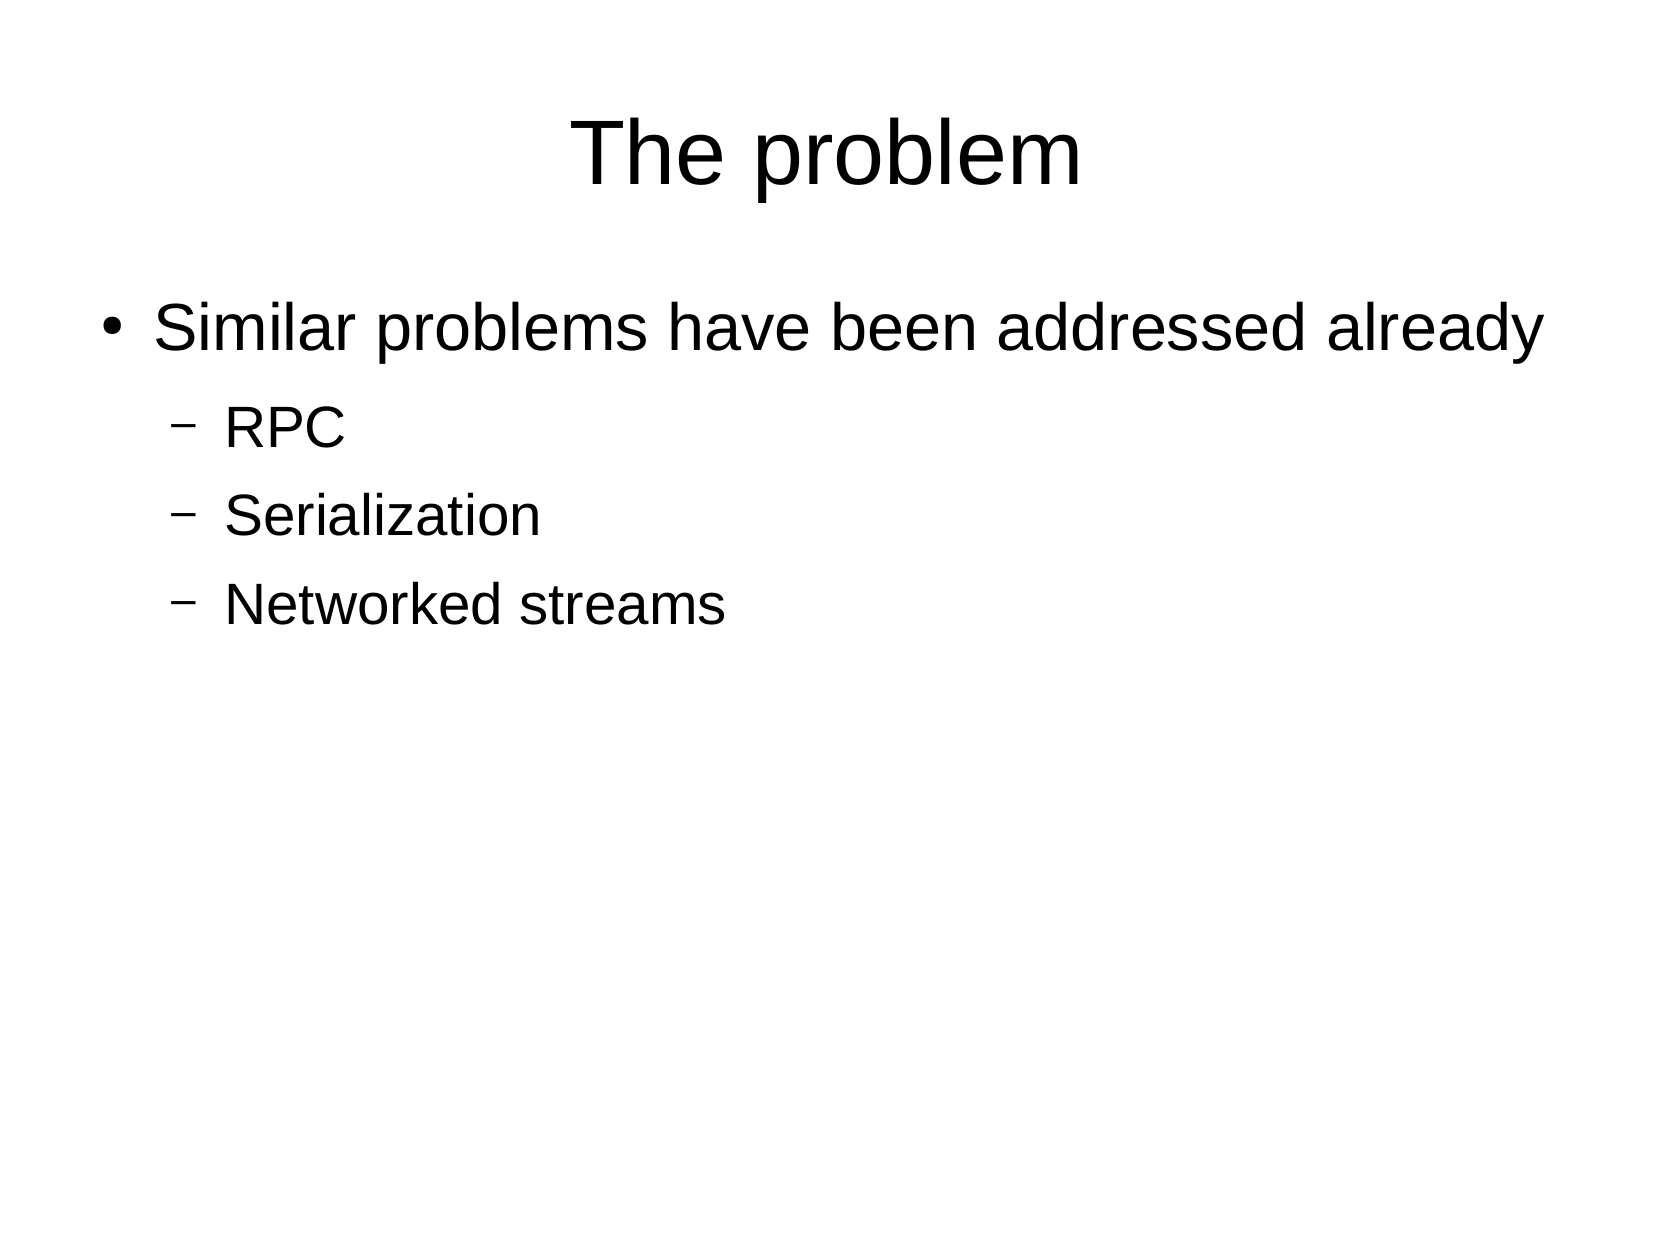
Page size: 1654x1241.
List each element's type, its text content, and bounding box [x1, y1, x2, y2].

list Similar problems have been addressed already RPC Serialization Networked streams [82, 290, 1571, 1109]
title The problem [82, 49, 1571, 257]
